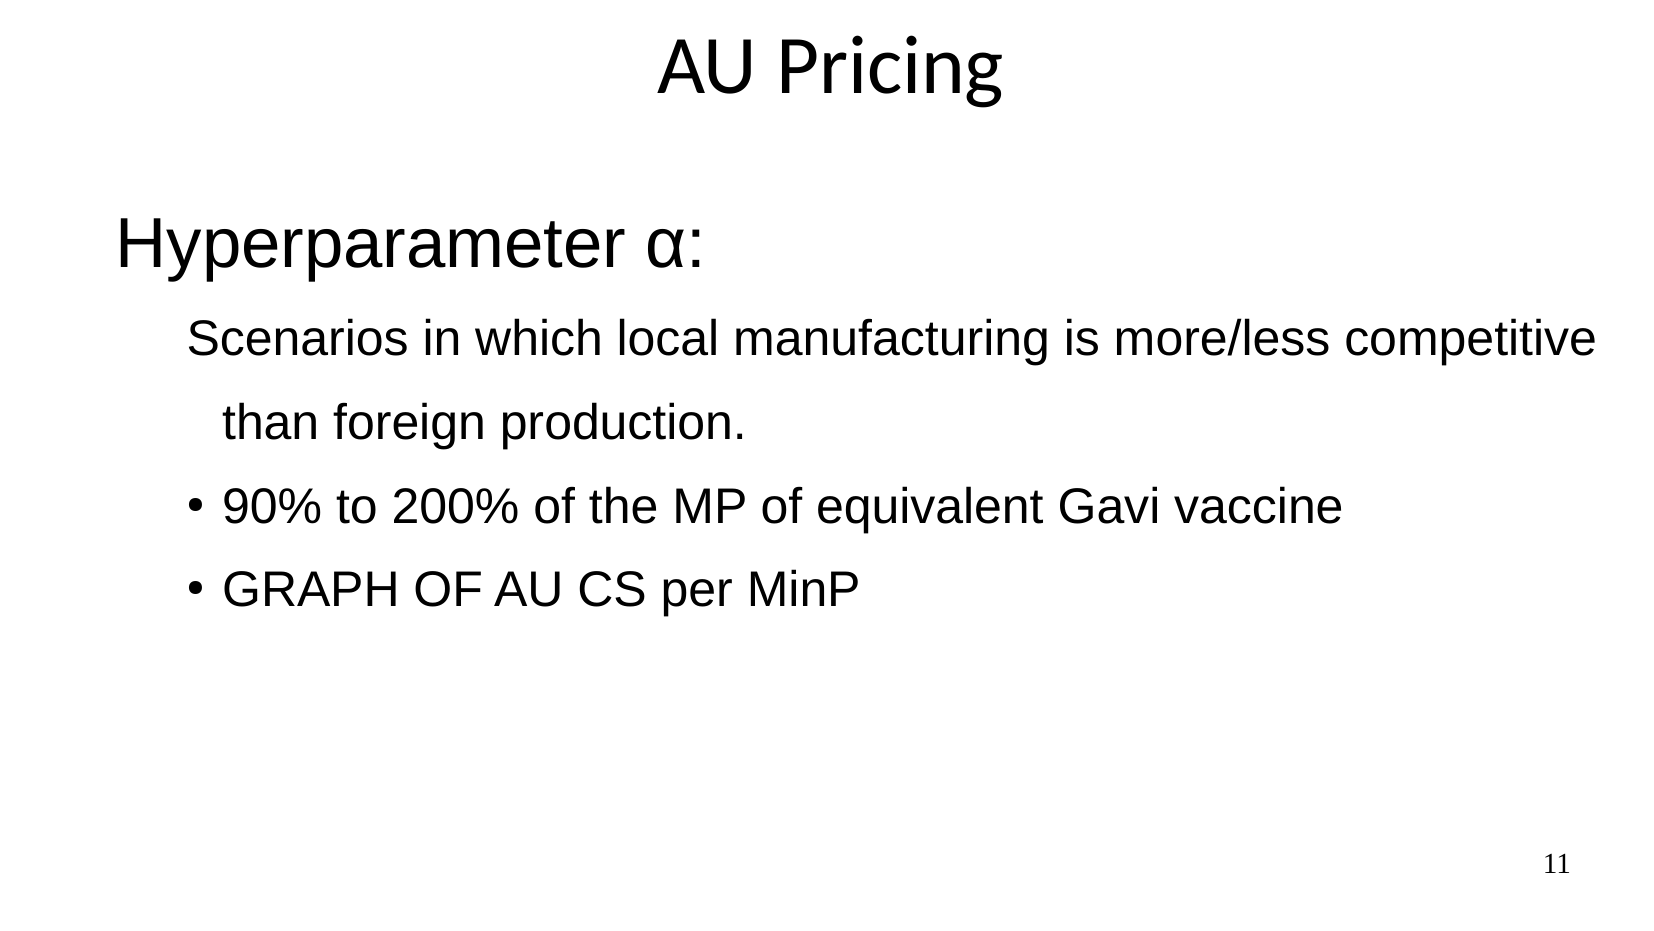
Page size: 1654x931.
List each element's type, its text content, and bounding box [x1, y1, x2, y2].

text_box Hyperparameter α: Scenarios in which local manufacturing is more/less competitive than foreign production. 90% to 200% of the MP of equivalent Gavi vaccine GRAPH OF AU CS per MinP [100, 156, 1613, 625]
title AU Pricing [86, 0, 1576, 151]
